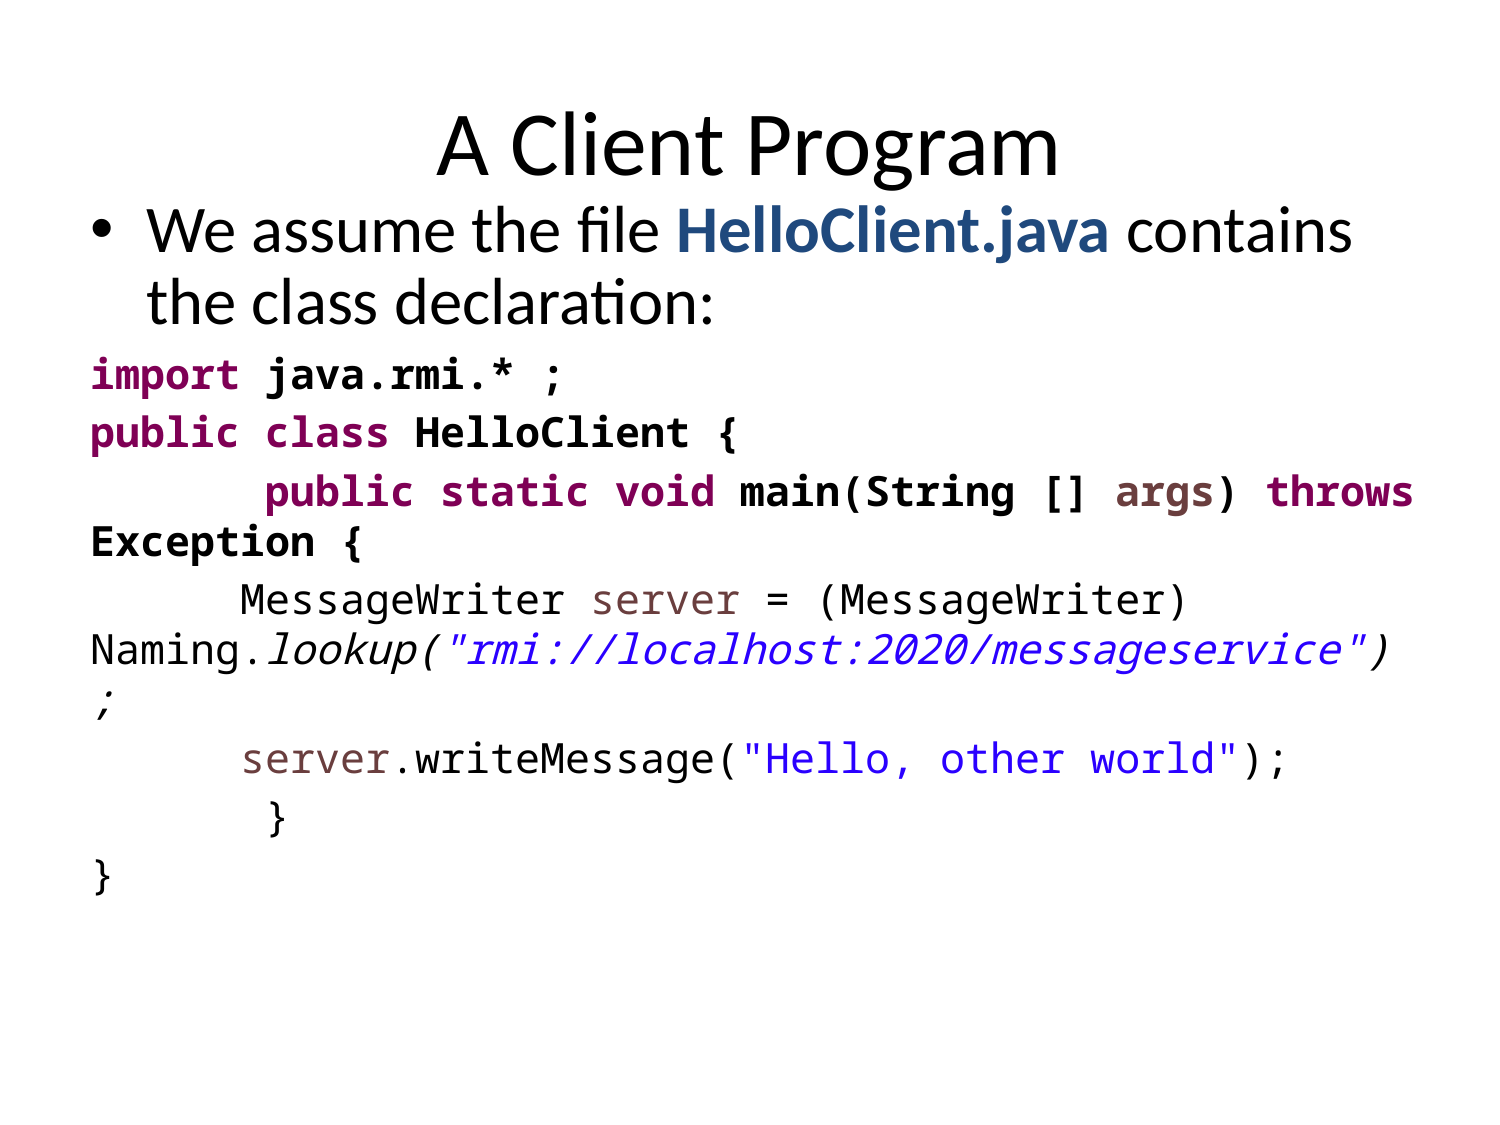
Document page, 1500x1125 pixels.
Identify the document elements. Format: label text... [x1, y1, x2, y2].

title A Client Program [75, 45, 1425, 187]
list We assume the file HelloClient.java contains the class declaration: import java.rmi.* ; public class HelloClient { public static void main(String [] args) throws Exception { MessageWriter server = (MessageWriter) Naming.lookup("rmi://localhost:2020/messageservice") ; server.writeMessage("Hello, other world"); } } [75, 187, 1450, 1000]
